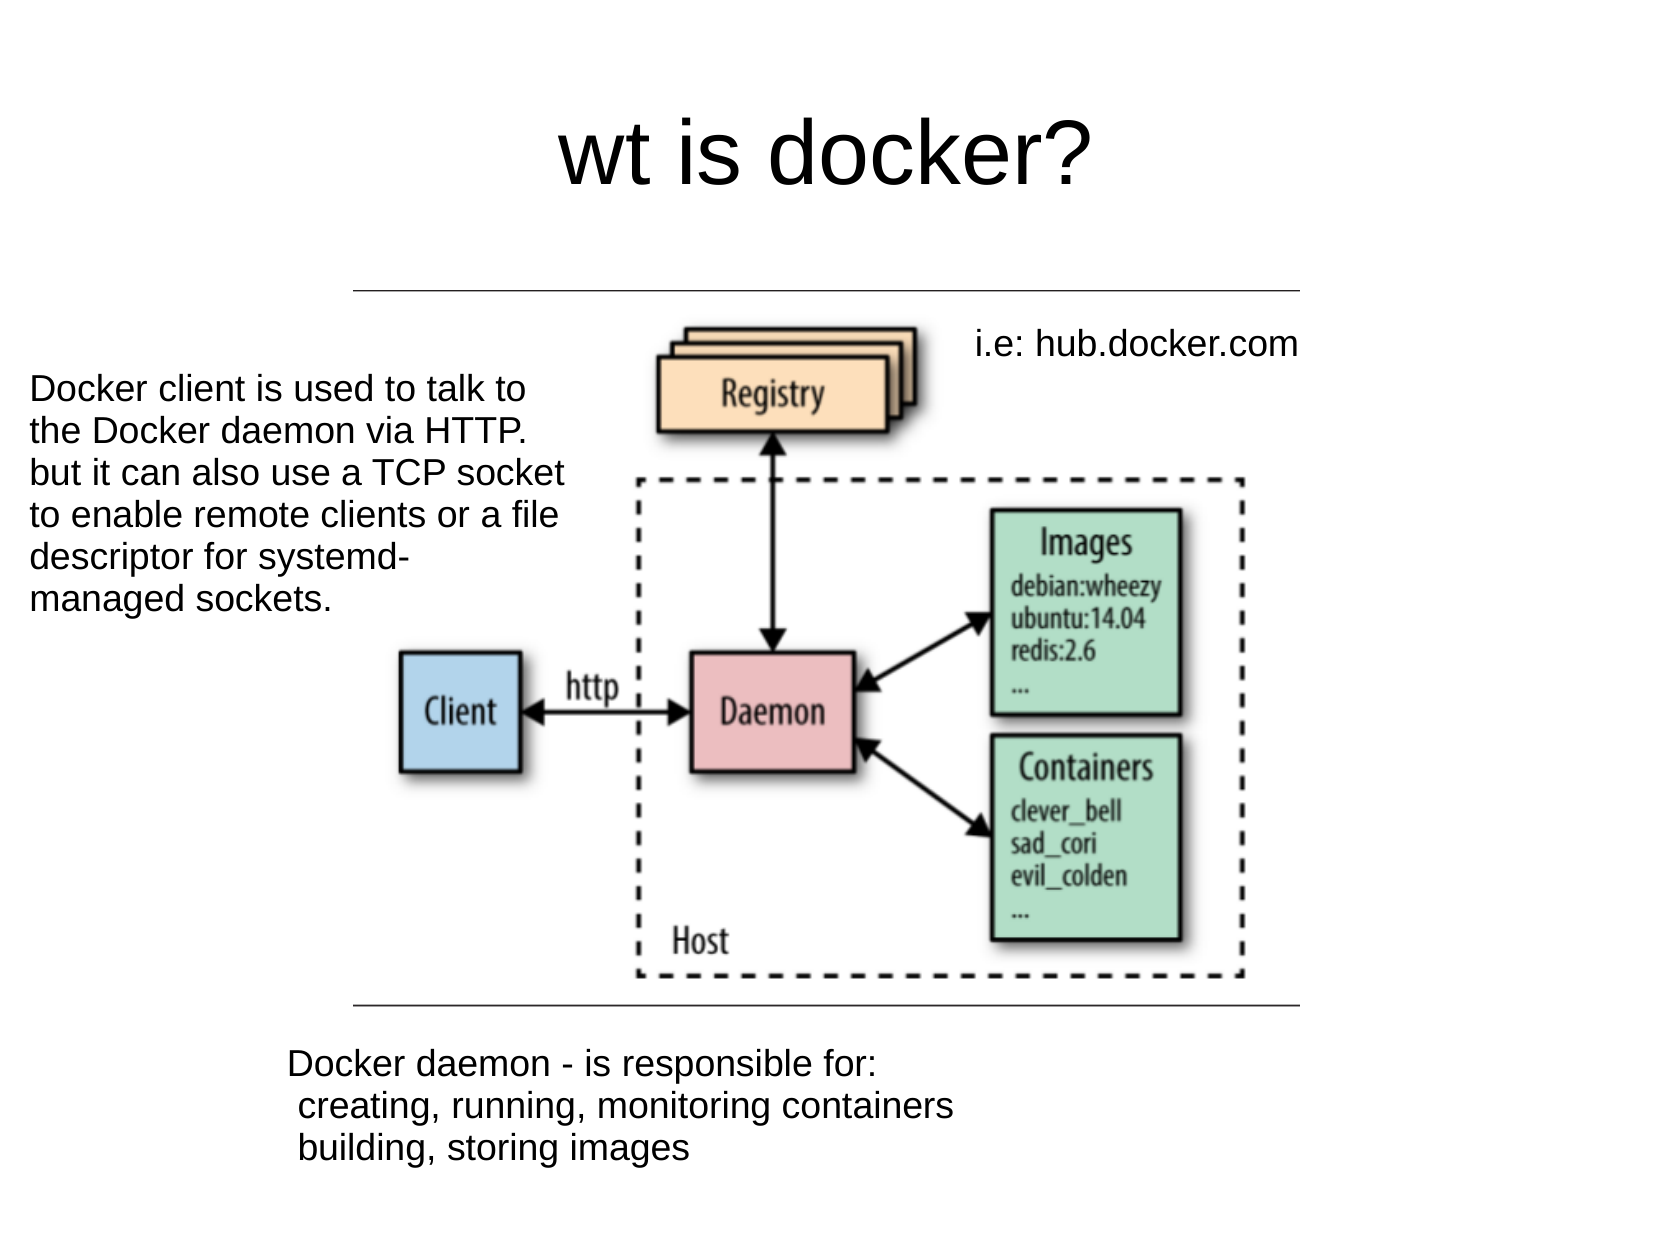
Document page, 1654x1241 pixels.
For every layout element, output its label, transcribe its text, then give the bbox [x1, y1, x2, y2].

title wt is docker? [82, 49, 1571, 257]
picture [353, 627, 1300, 1010]
text_box Docker daemon - is responsible for: creating, running, monitoring containers building, storing images [272, 1035, 1276, 1176]
picture [353, 290, 1300, 360]
text_box Docker client is used to talk to the Docker daemon via HTTP. but it can also use a TCP socket to enable remote clients or a file descriptor for systemd- managed sockets. [14, 360, 1351, 627]
text_box i.e: hub.docker.com [960, 315, 1367, 372]
